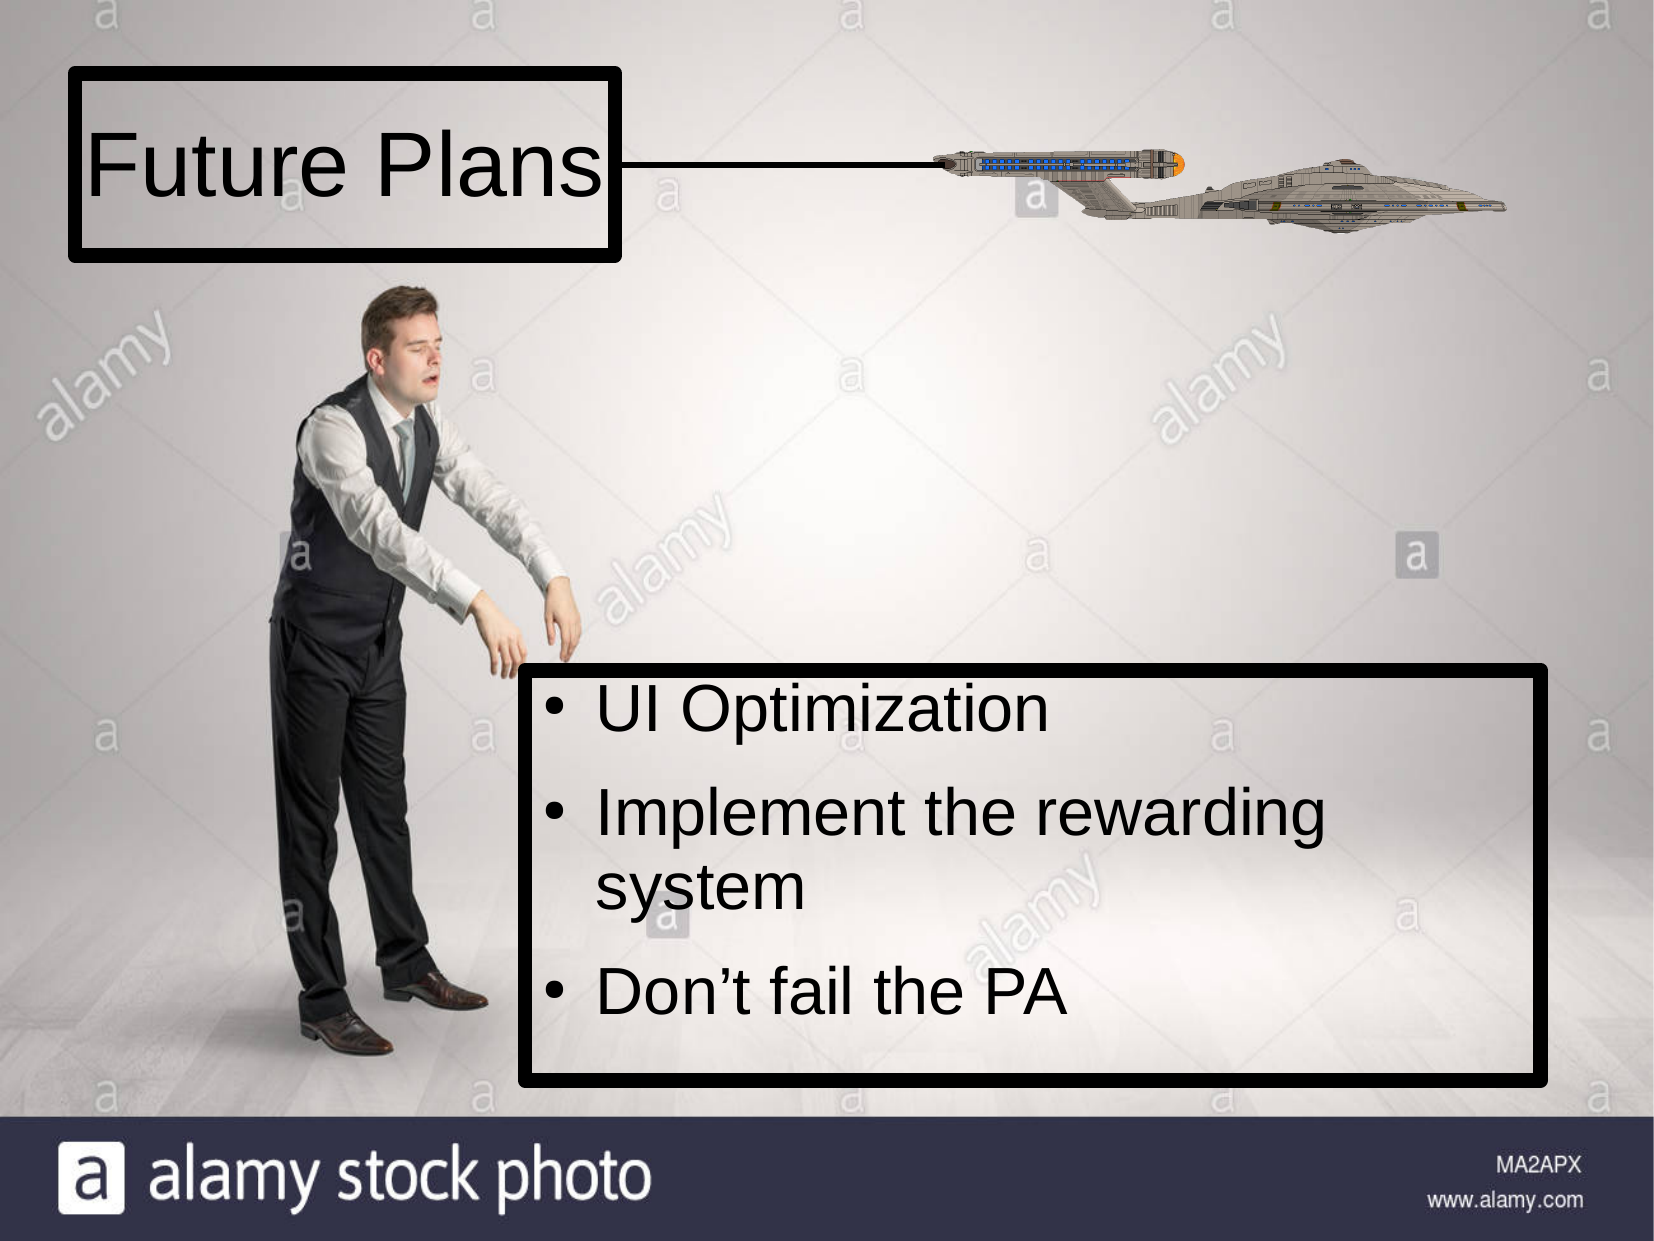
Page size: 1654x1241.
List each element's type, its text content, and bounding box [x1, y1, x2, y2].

picture [0, 0, 1654, 1241]
list UI Optimization Implement the rewarding system Don’t fail the PA [525, 670, 1541, 1081]
title Future Plans [75, 73, 616, 256]
